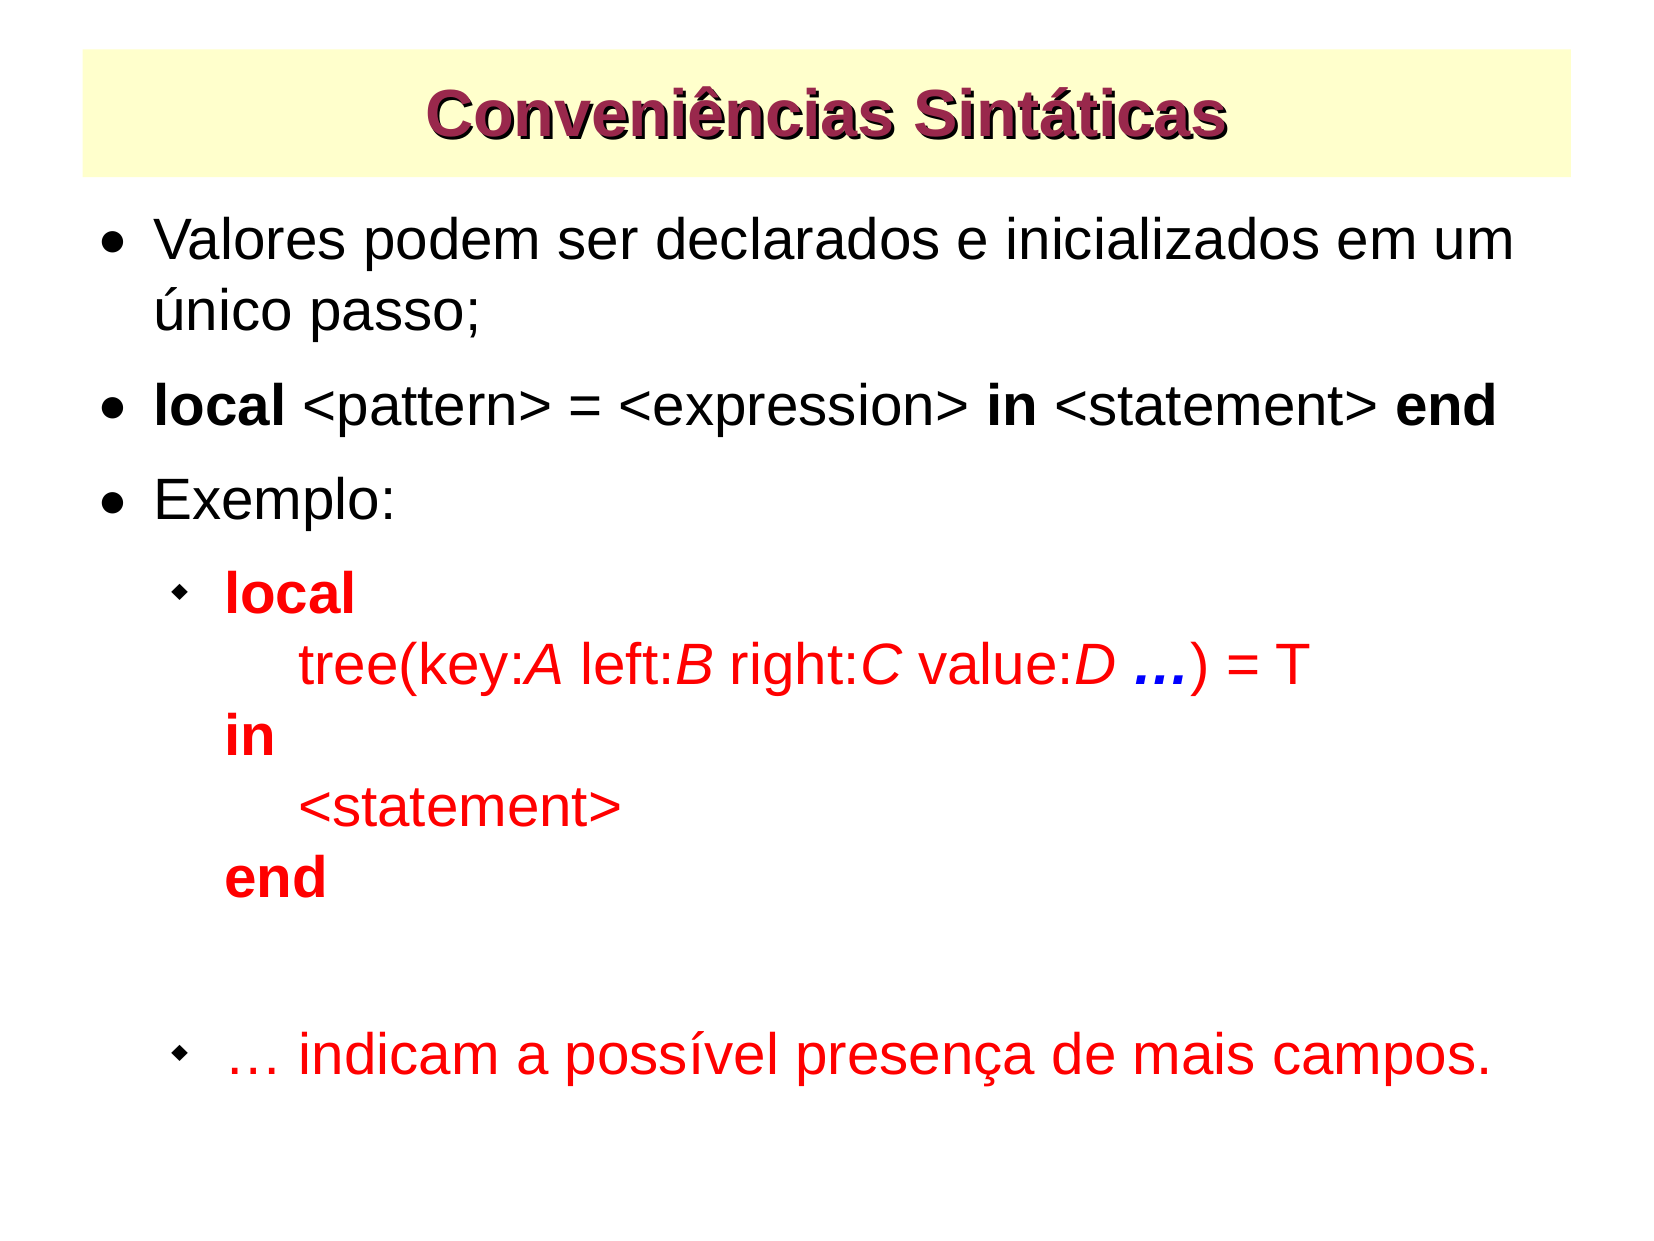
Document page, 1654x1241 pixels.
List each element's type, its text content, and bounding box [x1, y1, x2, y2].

title Conveniências Sintáticas [82, 49, 1571, 178]
list Valores podem ser declarados e inicializados em um único passo; local <pattern> = <expression> in <statement> end Exemplo: local tree(key:A left:B right:C value:D …) = T in <statement> end … indicam a possível presença de mais campos. [82, 206, 1571, 1137]
